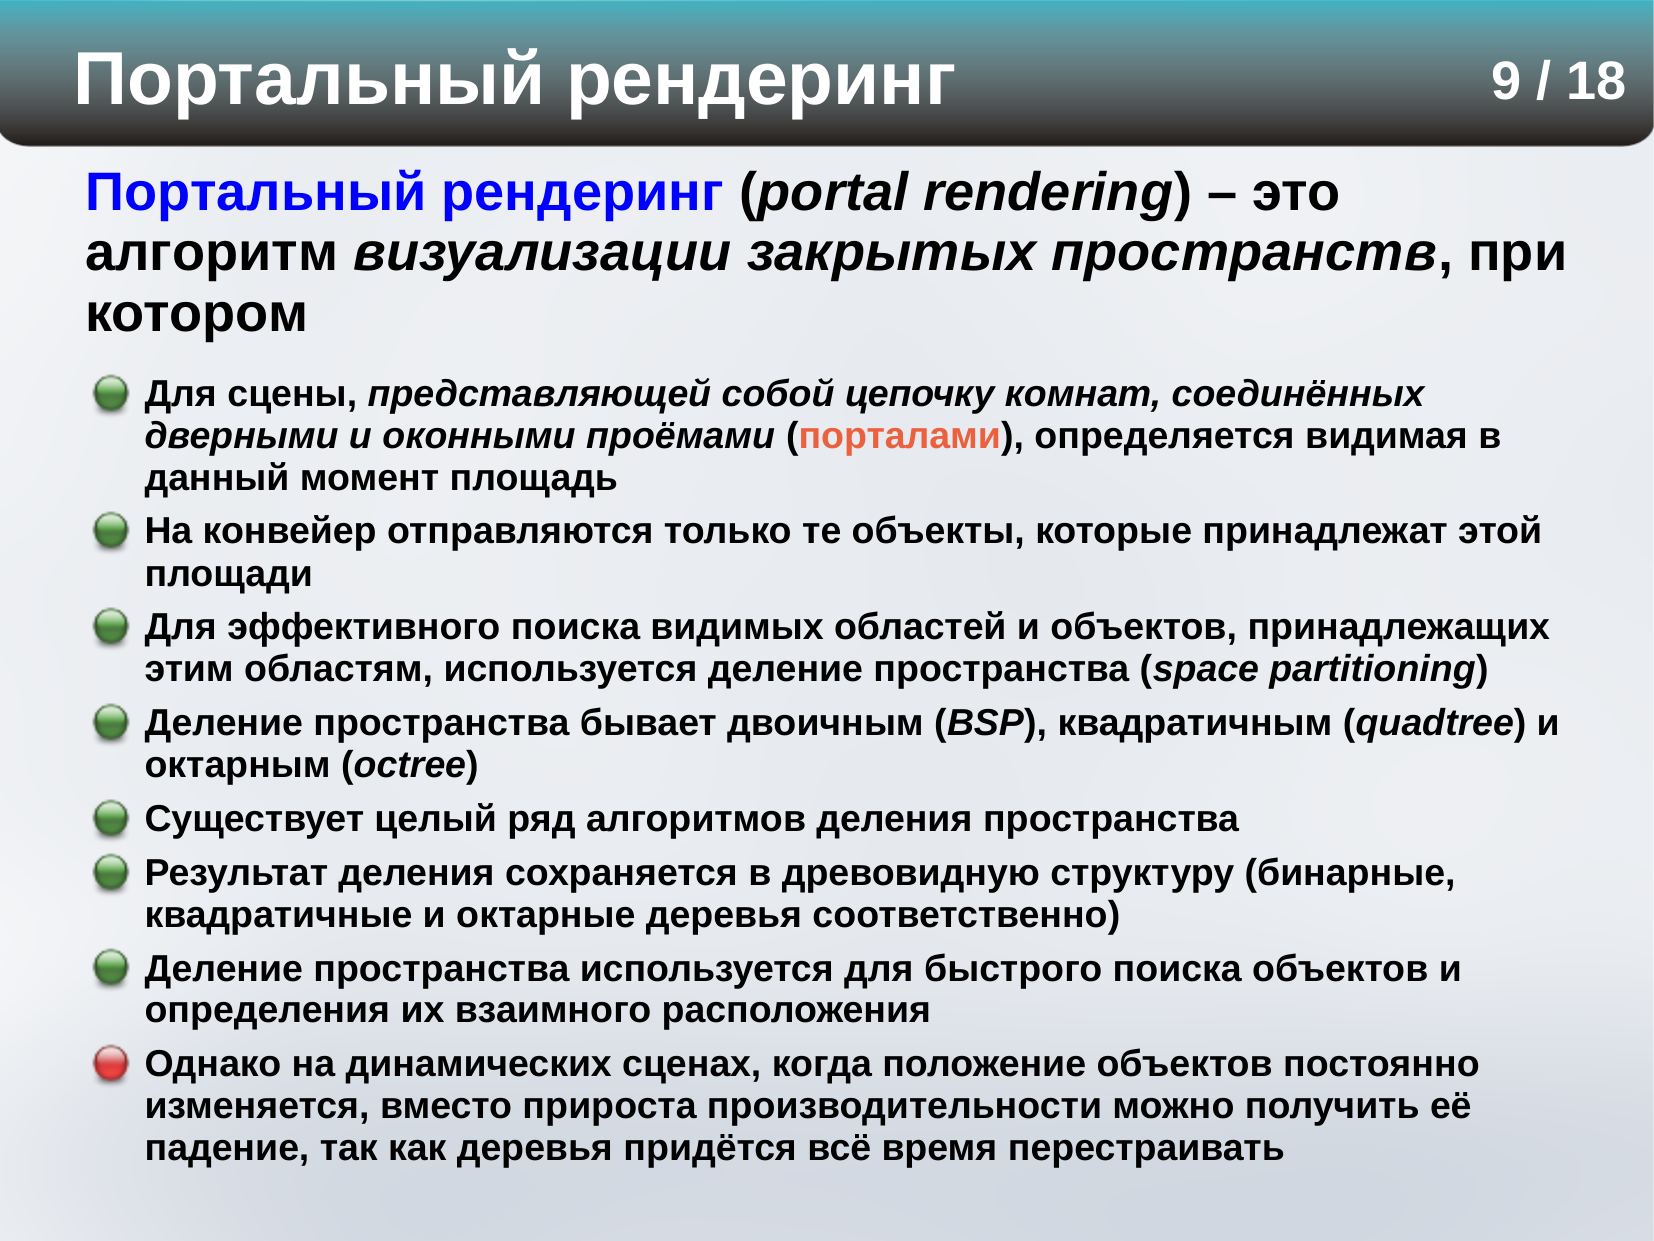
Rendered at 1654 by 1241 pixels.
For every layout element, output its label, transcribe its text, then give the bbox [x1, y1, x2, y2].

picture [0, 0, 1654, 1241]
text_box Портальный рендеринг (portal rendering) – это алгоритм визуализации закрытых пространств, при котором Для сцены, представляющей собой цепочку комнат, соединённых дверными и оконными проёмами (порталами), определяется видимая в данный момент площадь На конвейер отправляются только те объекты, которые принадлежат этой площади Для эффективного поиска видимых областей и объектов, принадлежащих этим областям, используется деление пространства (space partitioning) Деление пространства бывает двоичным (BSP), квадратичным (quadtree) и октарным (octree) Существует целый ряд алгоритмов деления пространства Результат деления сохраняется в древовидную структуру (бинарные, квадратичные и октарные деревья соответственно) Деление пространства используется для быстрого поиска объектов и определения их взаимного расположения Однако на динамических сценах, когда положение объектов постоянно изменяется, вместо прироста производительности можно получить её падение, так как деревья придётся всё время перестраивать [70, 153, 1595, 1177]
text_box <номер> / 18 [1476, 42, 1654, 179]
text_box Портальный рендеринг [59, 29, 1418, 129]
